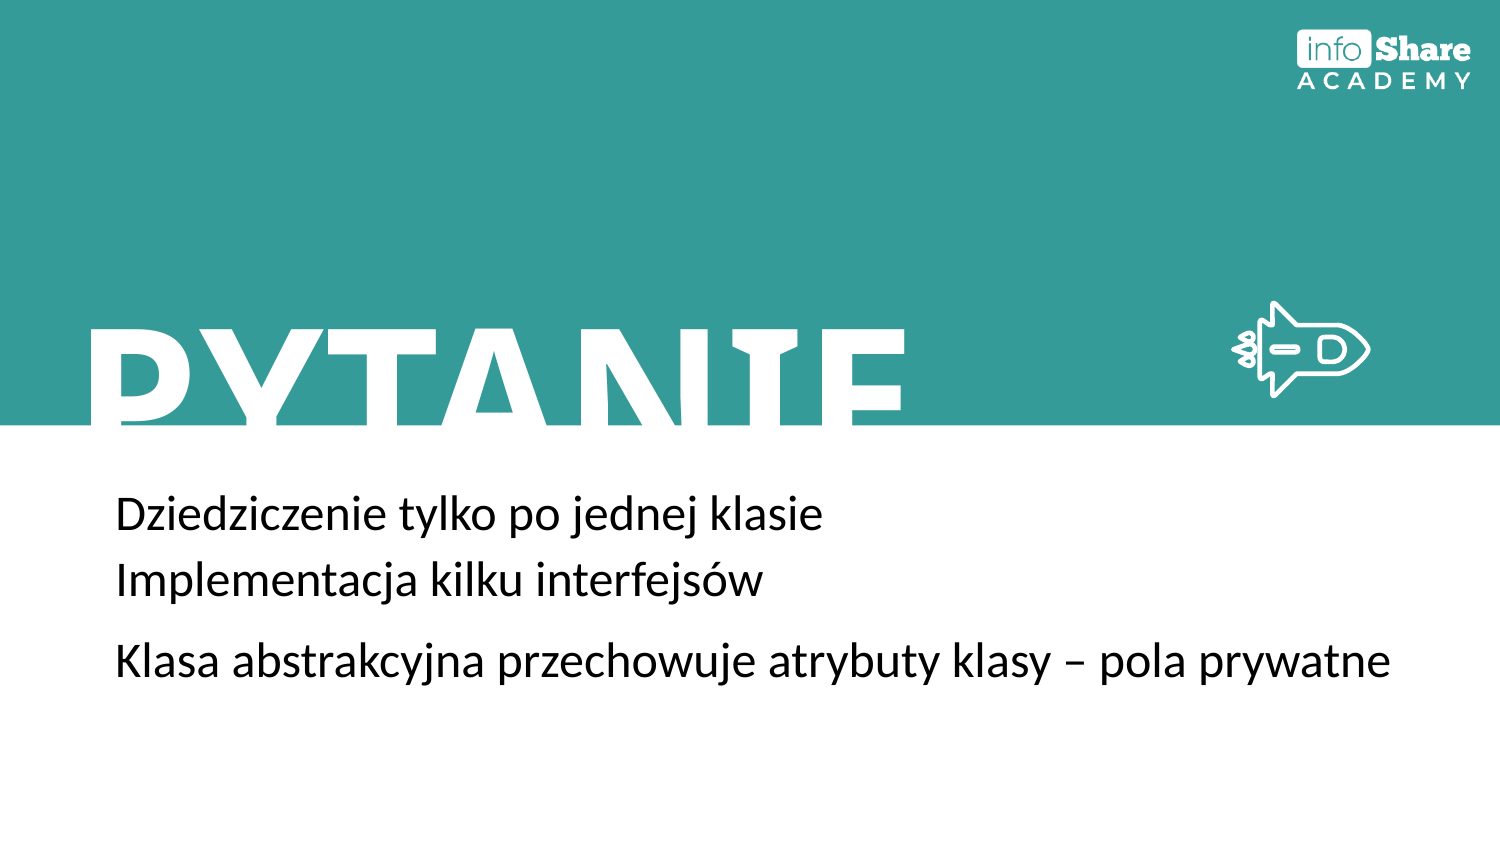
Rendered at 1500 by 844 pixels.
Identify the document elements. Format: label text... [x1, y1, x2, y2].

title PYTANIE [59, 224, 1500, 415]
picture [1267, 0, 1500, 119]
subtitle Dziedziczenie tylko po jednej klasie Implementacja kilku interfejsów Klasa abstrakcyjna przechowuje atrybuty klasy – pola prywatne [70, 472, 1453, 827]
